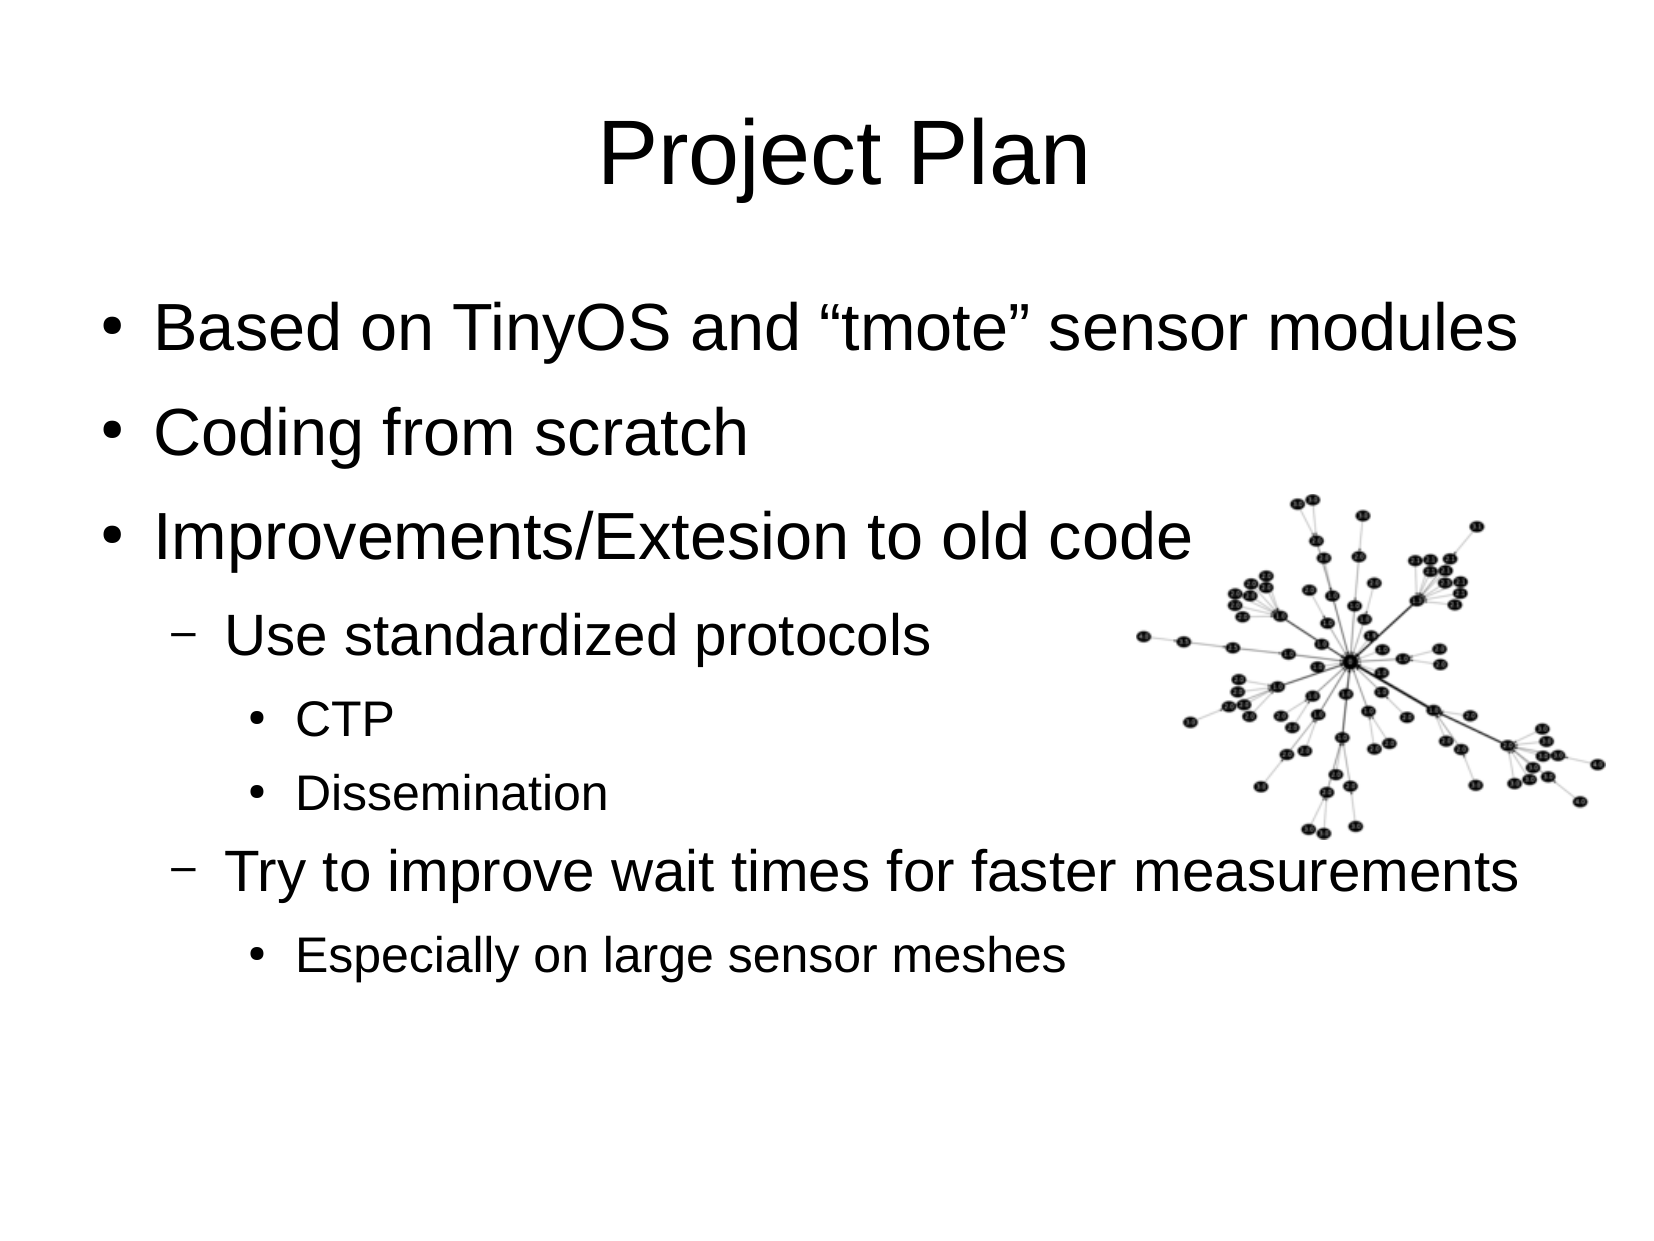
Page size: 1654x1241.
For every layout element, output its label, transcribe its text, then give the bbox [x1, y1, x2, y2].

title Project Plan [82, 49, 1571, 257]
list Based on TinyOS and “tmote” sensor modules Coding from scratch Improvements/Extesion to old code Use standardized protocols CTP Dissemination Try to improve wait times for faster measurements Especially on large sensor meshes [82, 290, 1571, 1156]
picture [1571, 494, 1606, 841]
